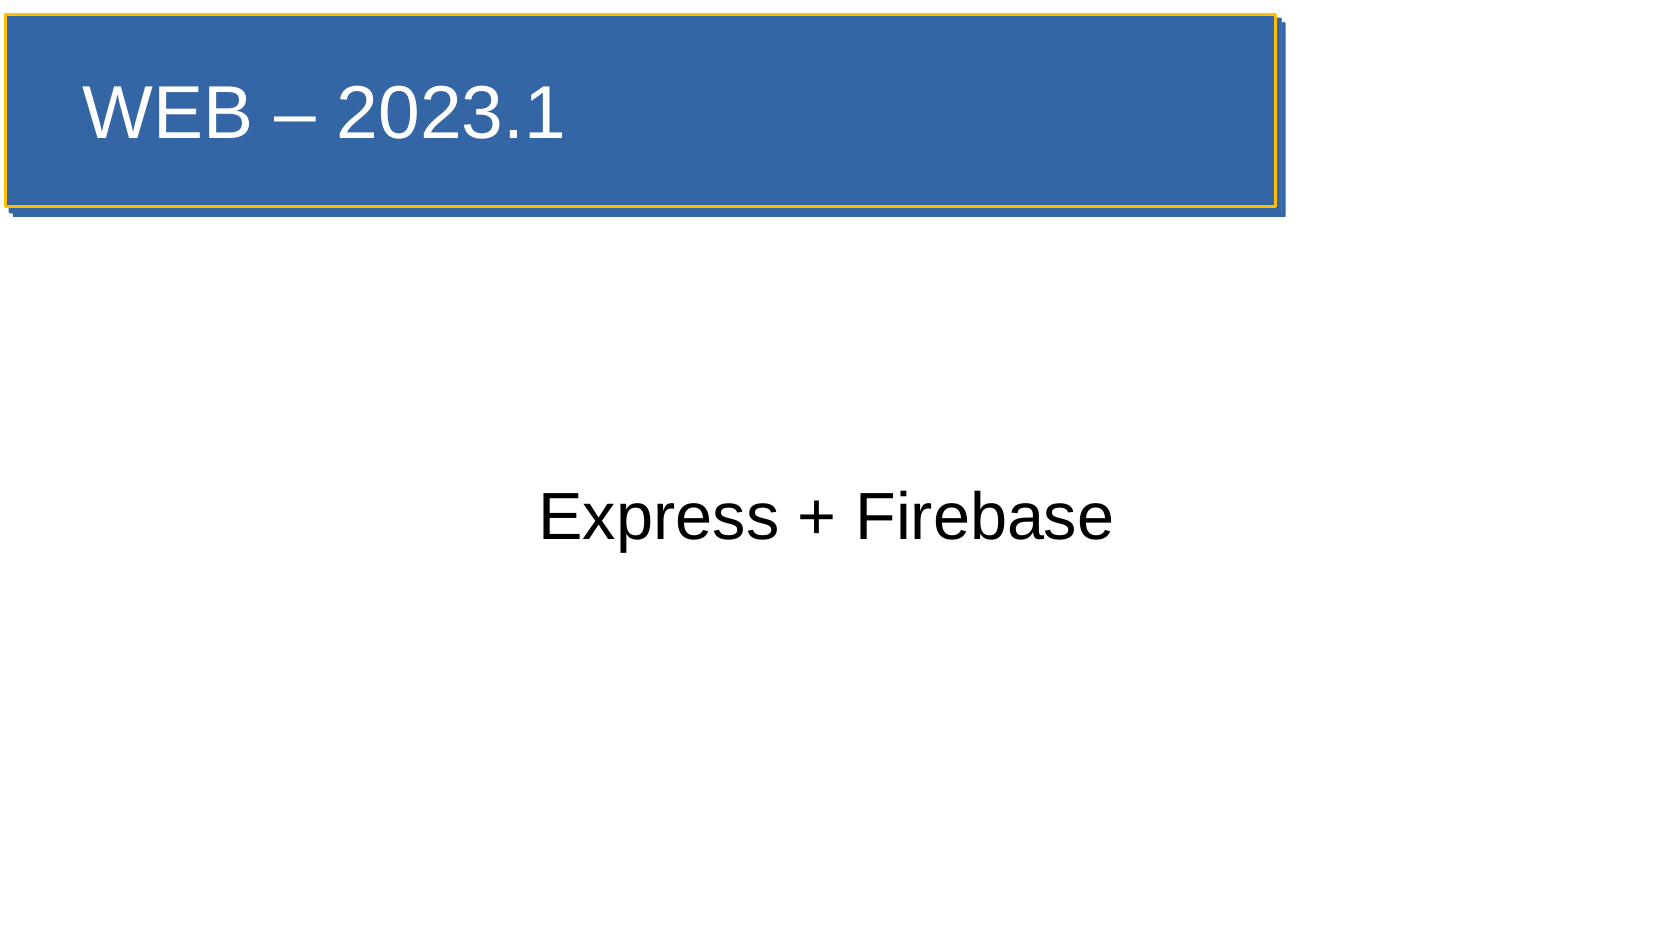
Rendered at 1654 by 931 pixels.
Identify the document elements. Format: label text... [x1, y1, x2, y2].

subtitle Express + Firebase [88, 236, 1565, 798]
title WEB – 2023.1 [82, 35, 1235, 189]
